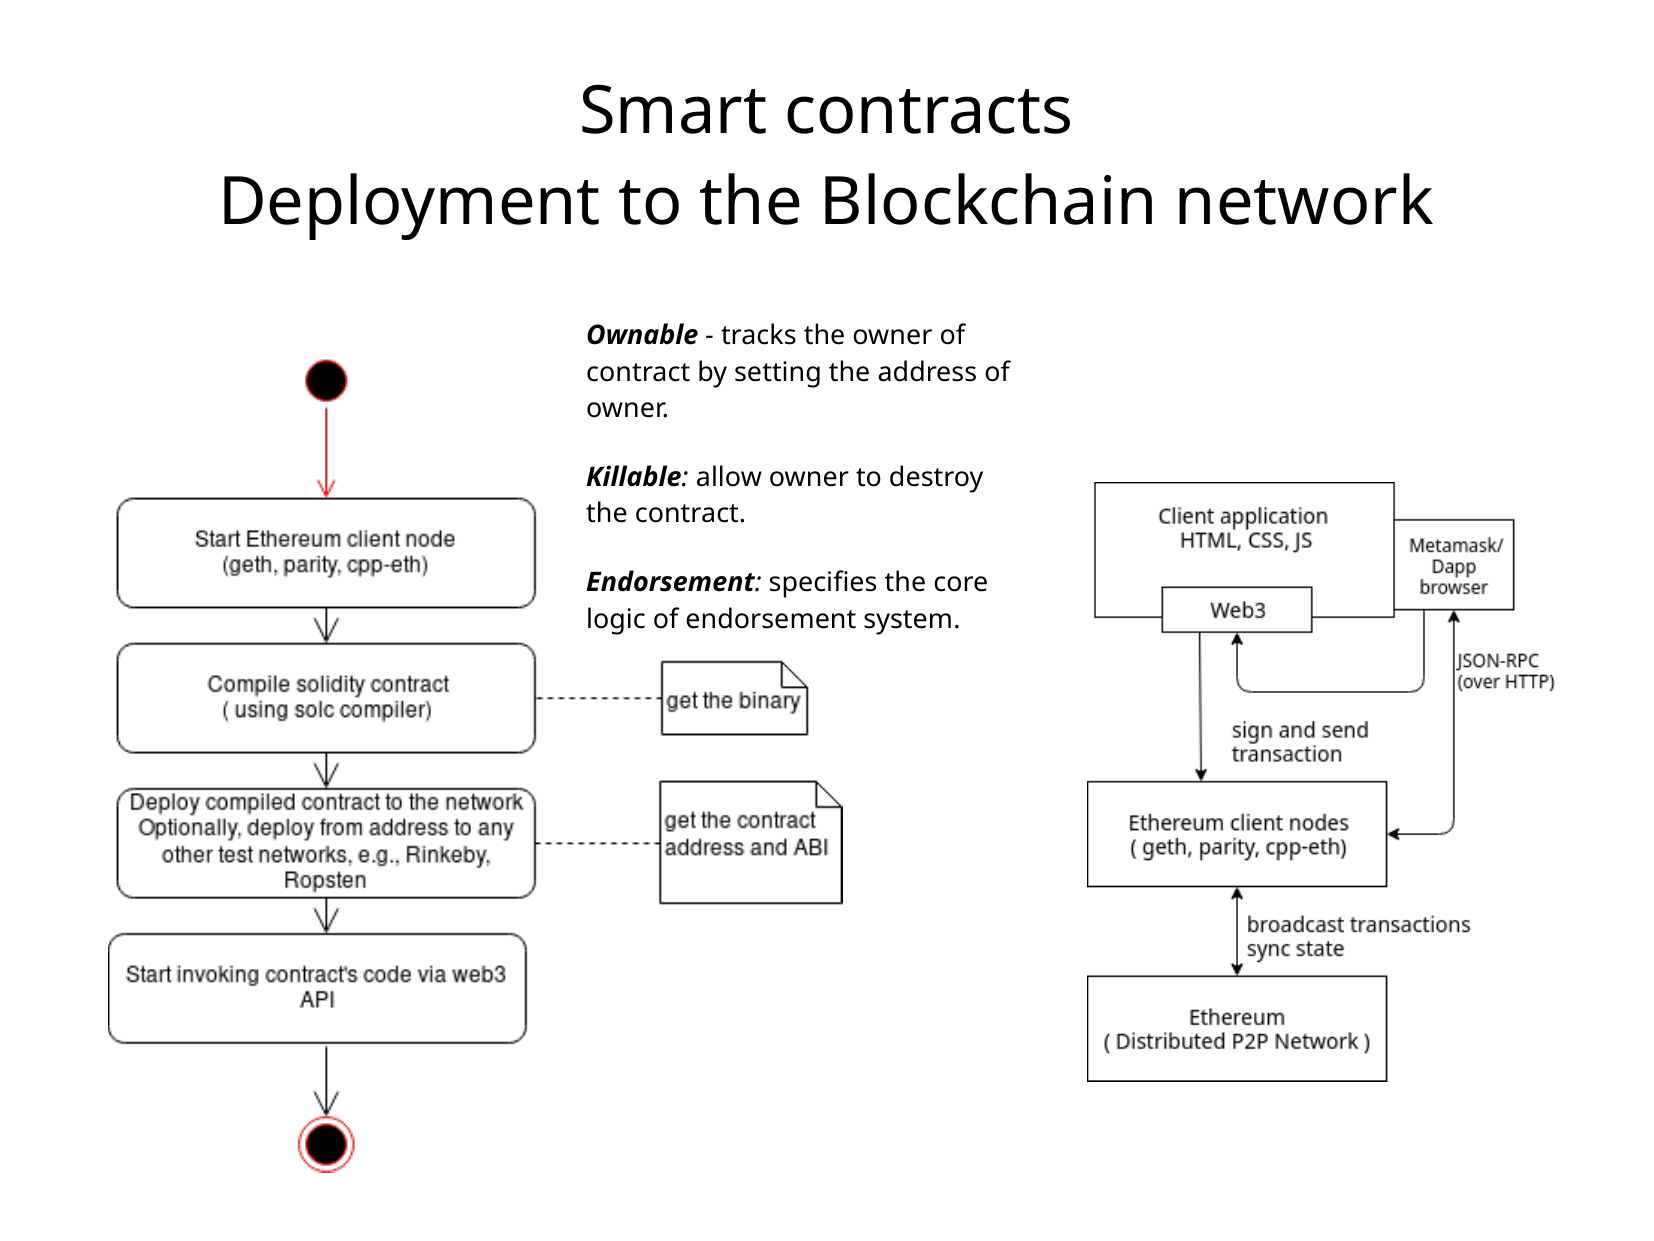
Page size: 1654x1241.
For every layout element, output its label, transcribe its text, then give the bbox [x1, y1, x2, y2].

picture [108, 353, 843, 1173]
list Ownable - tracks the owner of contract by setting the address of owner. Killable: allow owner to destroy the contract. Endorsement: specifies the core logic of endorsement system. [528, 315, 1029, 639]
picture [1087, 482, 1576, 1082]
title Smart contracts Deployment to the Blockchain network [82, 49, 1571, 257]
